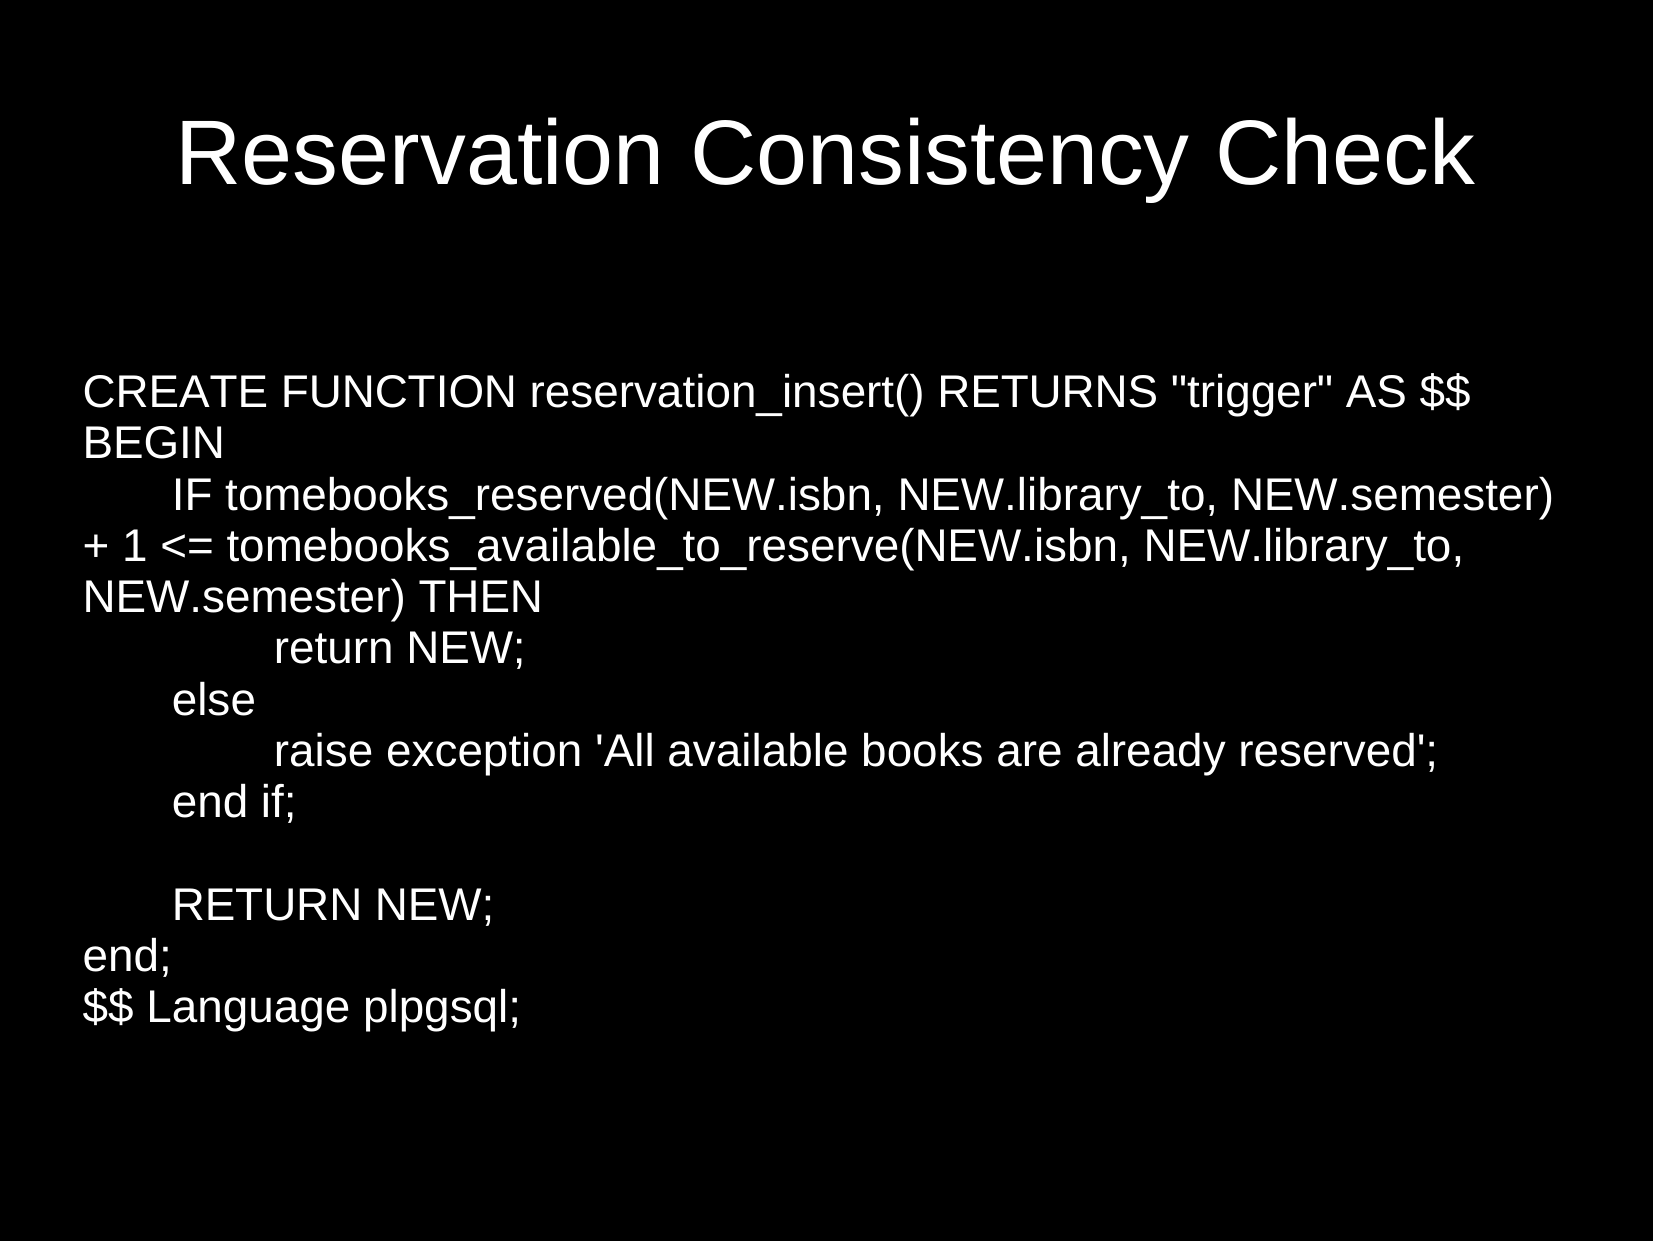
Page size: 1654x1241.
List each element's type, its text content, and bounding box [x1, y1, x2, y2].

subtitle CREATE FUNCTION reservation_insert() RETURNS "trigger" AS $$ BEGIN IF tomebooks_reserved(NEW.isbn, NEW.library_to, NEW.semester) + 1 <= tomebooks_available_to_reserve(NEW.isbn, NEW.library_to, NEW.semester) THEN return NEW; else raise exception 'All available books are already reserved'; end if; RETURN NEW; end; $$ Language plpgsql; [82, 297, 1571, 1102]
title Reservation Consistency Check [82, 49, 1571, 257]
